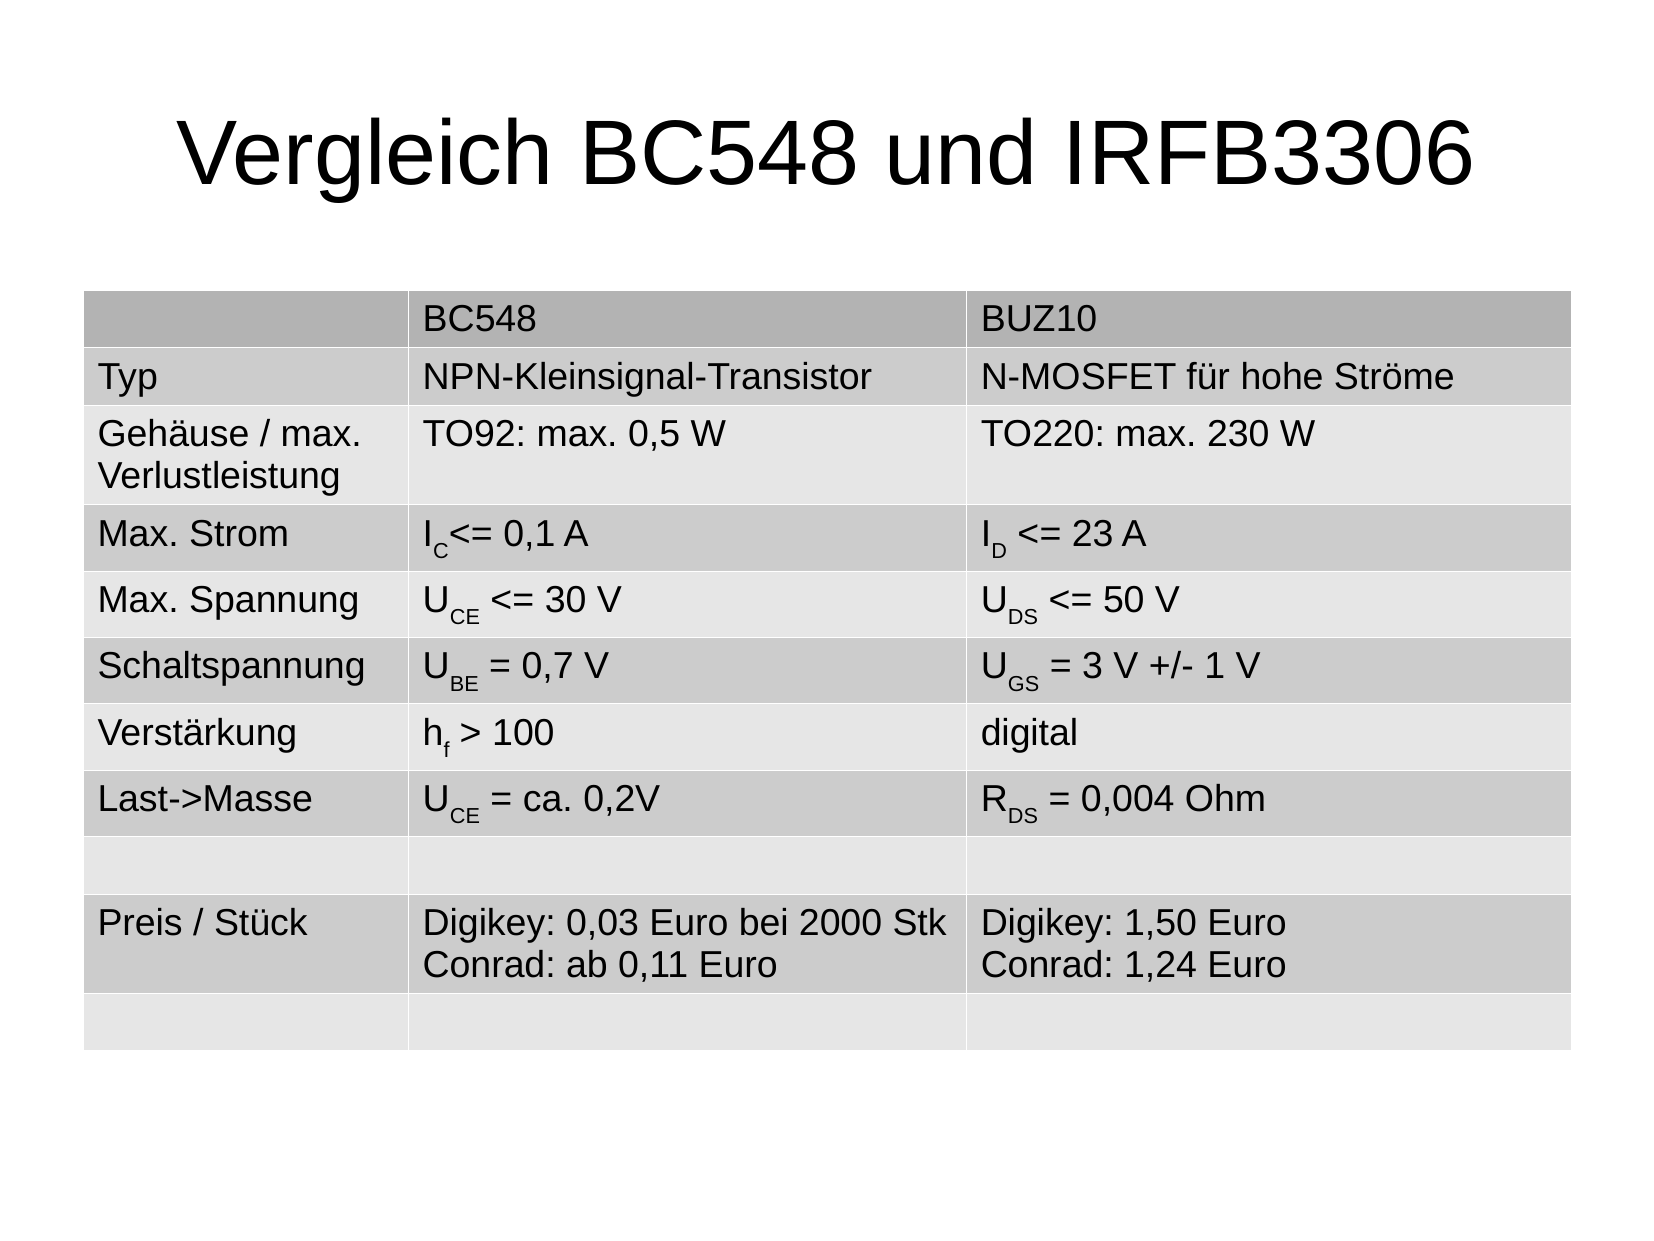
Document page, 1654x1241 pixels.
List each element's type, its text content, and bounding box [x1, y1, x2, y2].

table_cell UDS <= 50 V [967, 572, 1571, 637]
table_cell [409, 837, 966, 894]
table_cell Max. Strom [84, 505, 408, 571]
table_cell UGS = 3 V +/- 1 V [967, 638, 1571, 703]
table_cell UBE = 0,7 V [409, 638, 966, 703]
table_cell Last->Masse [84, 771, 408, 836]
table_header [84, 291, 408, 347]
table_cell RDS = 0,004 Ohm [967, 771, 1571, 836]
table_cell TO92: max. 0,5 W [409, 406, 966, 504]
table_cell Digikey: 1,50 Euro Conrad: 1,24 Euro [967, 895, 1571, 993]
table_header BC548 [409, 291, 966, 347]
table_cell [967, 837, 1571, 894]
table_cell UCE <= 30 V [409, 572, 966, 637]
table_cell hf > 100 [409, 704, 966, 770]
table_cell [84, 837, 408, 894]
table_cell ID <= 23 A [967, 505, 1571, 571]
table_cell digital [967, 704, 1571, 770]
table_cell [84, 994, 408, 1050]
table_cell Verstärkung [84, 704, 408, 770]
table_cell [409, 994, 966, 1050]
table_cell N-MOSFET für hohe Ströme [967, 348, 1571, 405]
table_cell TO220: max. 230 W [967, 406, 1571, 504]
table_cell [967, 994, 1571, 1050]
table_cell IC<= 0,1 A [409, 505, 966, 571]
table_cell UCE = ca. 0,2V [409, 771, 966, 836]
table_cell Schaltspannung [84, 638, 408, 703]
table_cell Max. Spannung [84, 572, 408, 637]
title Vergleich BC548 und IRFB3306 [82, 49, 1571, 257]
table_cell Typ [84, 348, 408, 405]
table_cell Preis / Stück [84, 895, 408, 993]
table_cell Gehäuse / max. Verlustleistung [84, 406, 408, 504]
table_cell NPN-Kleinsignal-Transistor [409, 348, 966, 405]
table_header BUZ10 [967, 291, 1571, 347]
table_cell Digikey: 0,03 Euro bei 2000 Stk Conrad: ab 0,11 Euro [409, 895, 966, 993]
